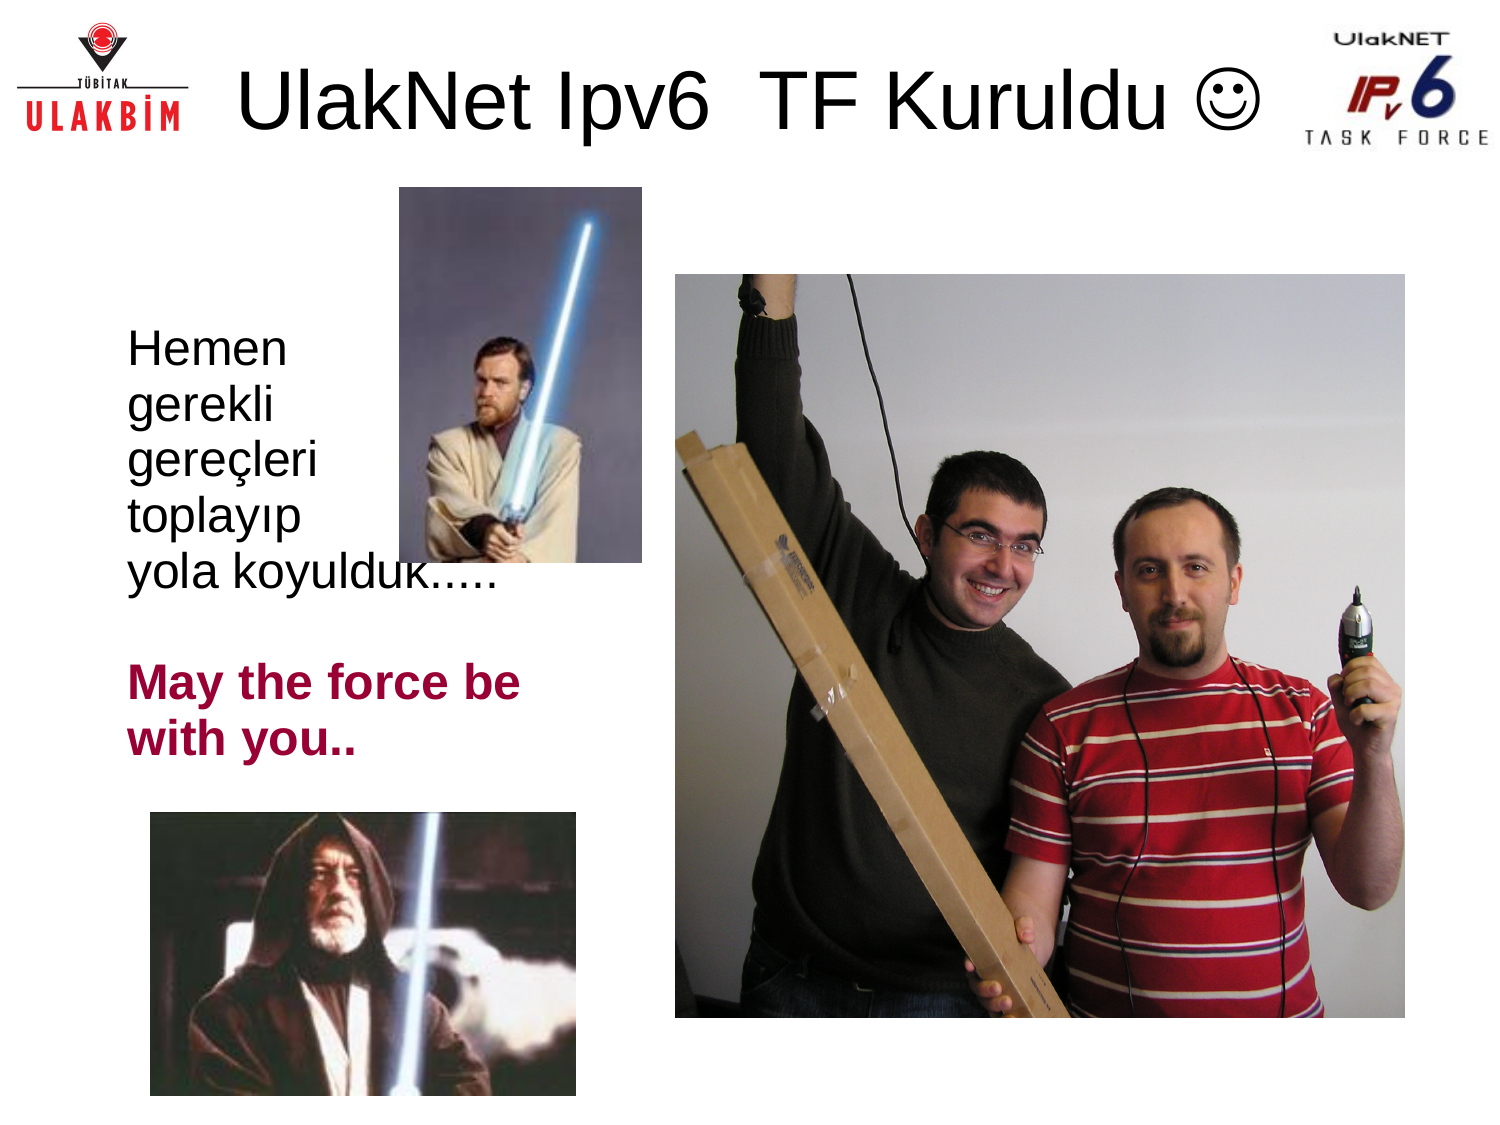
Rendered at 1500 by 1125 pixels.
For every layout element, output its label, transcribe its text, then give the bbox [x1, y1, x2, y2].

picture [399, 187, 642, 563]
picture [675, 274, 1405, 1018]
picture [150, 812, 576, 1096]
picture [1292, 24, 1500, 157]
title UlakNet Ipv6 TF Kuruldu  [75, 31, 1426, 247]
picture [0, 0, 208, 155]
text_box Hemen gerekli gereçleri toplayıp yola koyulduk..... May the force be with you.. [112, 312, 626, 774]
